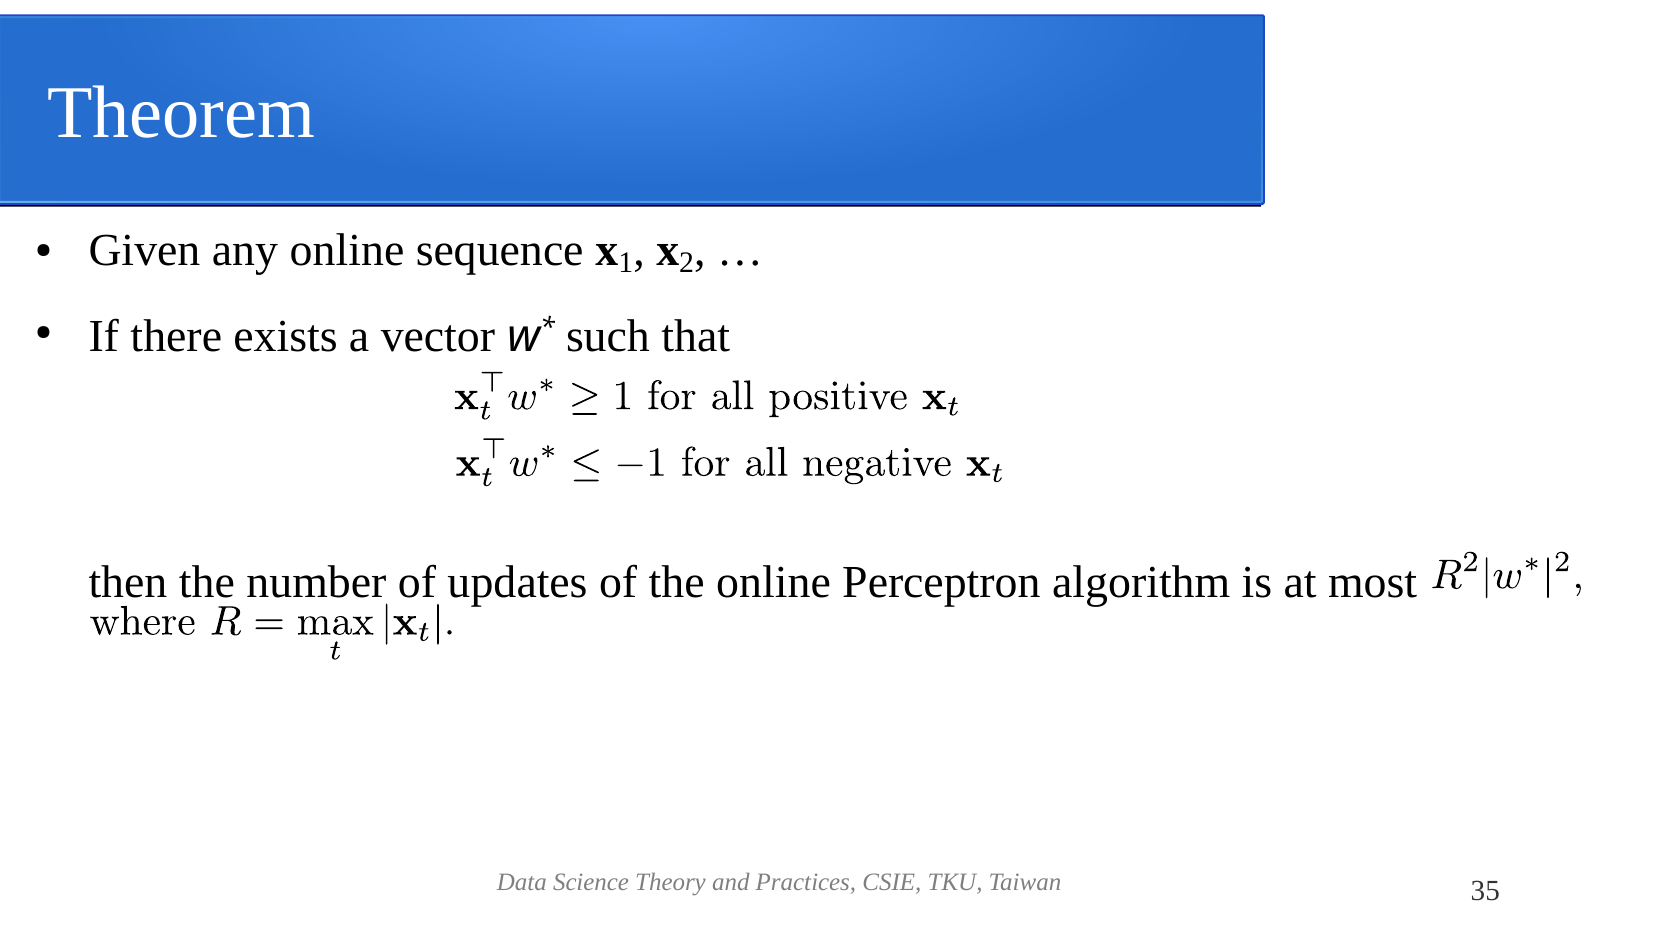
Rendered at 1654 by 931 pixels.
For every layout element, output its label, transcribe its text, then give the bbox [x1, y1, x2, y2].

picture [453, 371, 958, 420]
title Theorem [47, 35, 1199, 189]
list Given any online sequence x1, x2, … If there exists a vector w* such that then the number of updates of the online Perceptron algorithm is at most [17, 224, 1506, 812]
picture [453, 436, 1004, 488]
picture [88, 601, 454, 662]
picture [1428, 550, 1583, 601]
